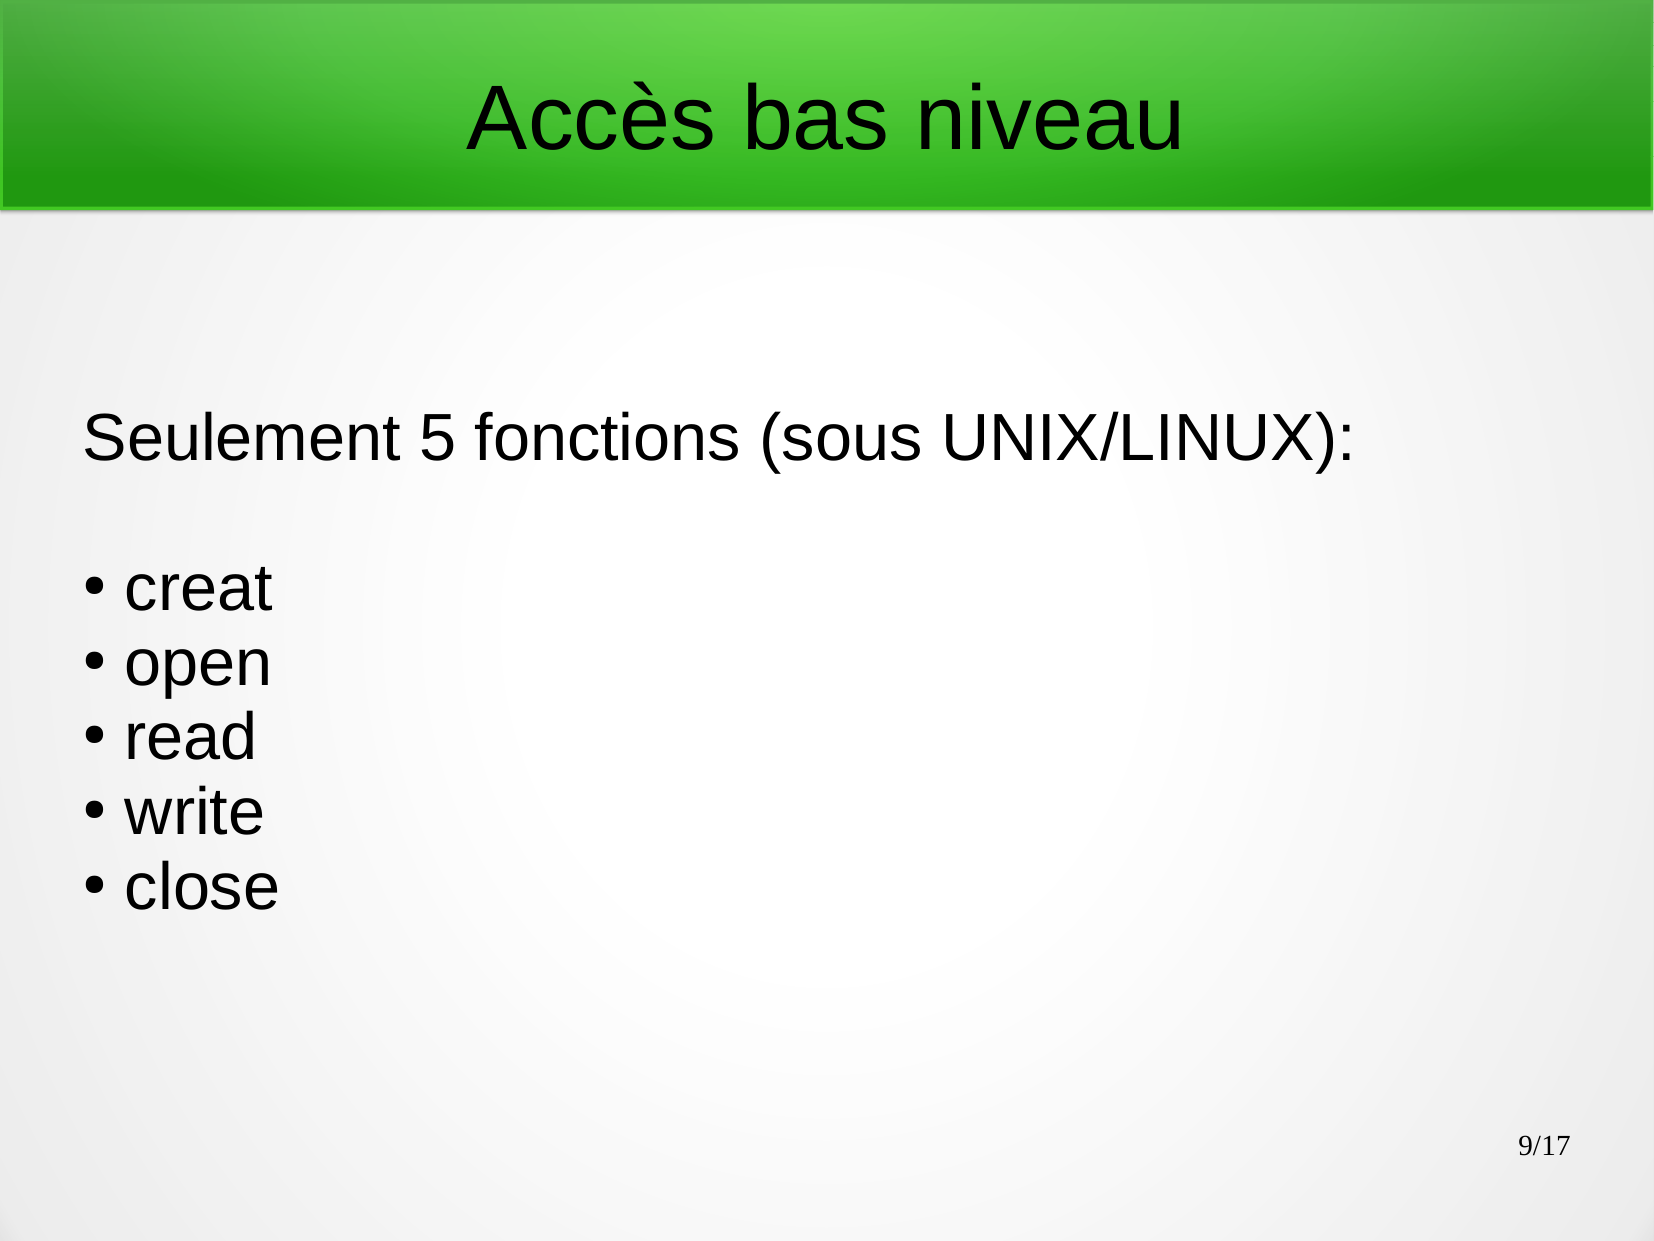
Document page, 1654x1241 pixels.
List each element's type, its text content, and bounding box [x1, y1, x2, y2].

title Accès bas niveau [82, 47, 1571, 189]
subtitle Seulement 5 fonctions (sous UNIX/LINUX): creat open read write close [82, 283, 1571, 1115]
